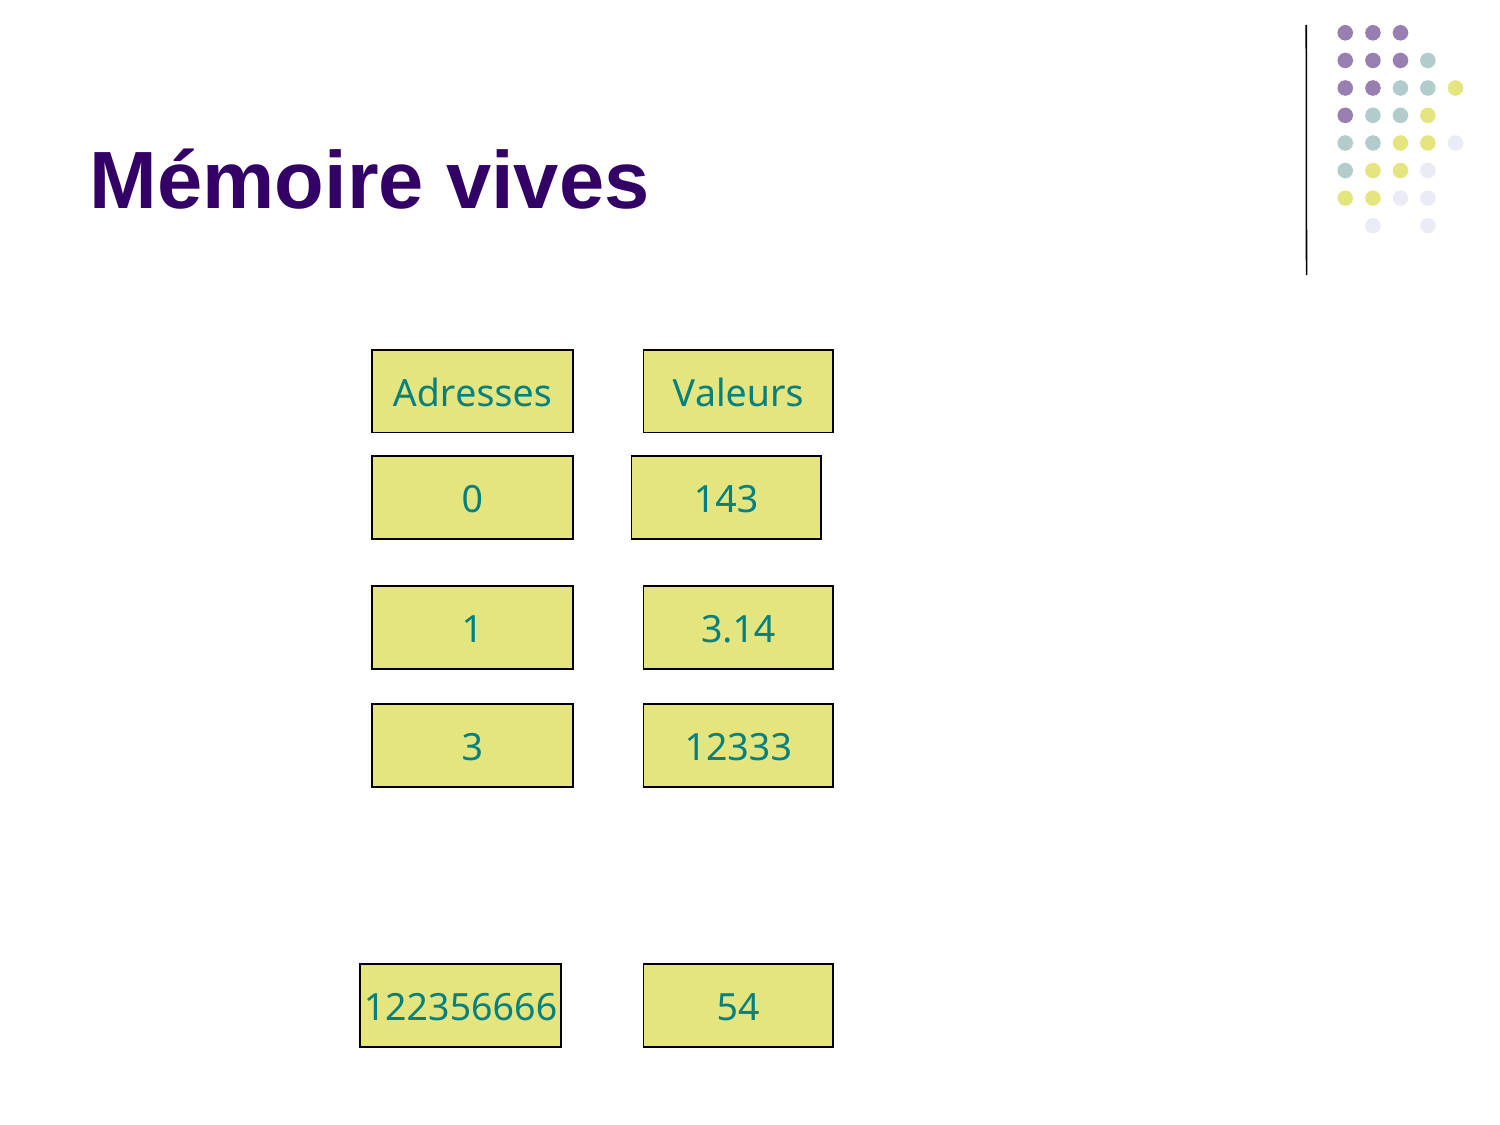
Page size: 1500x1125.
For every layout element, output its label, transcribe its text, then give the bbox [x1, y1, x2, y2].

text_box Adresses [372, 350, 573, 433]
text_box Valeurs [643, 350, 833, 433]
text_box 3.14 [643, 586, 833, 669]
text_box 1 [372, 586, 573, 669]
title Mémoire vives [74, 20, 1313, 233]
text_box 54 [643, 964, 833, 1047]
text_box 3 [372, 704, 573, 787]
text_box 143 [631, 456, 821, 539]
text_box 12333 [643, 704, 833, 787]
text_box 122356666 [360, 964, 561, 1047]
text_box 0 [372, 456, 573, 539]
